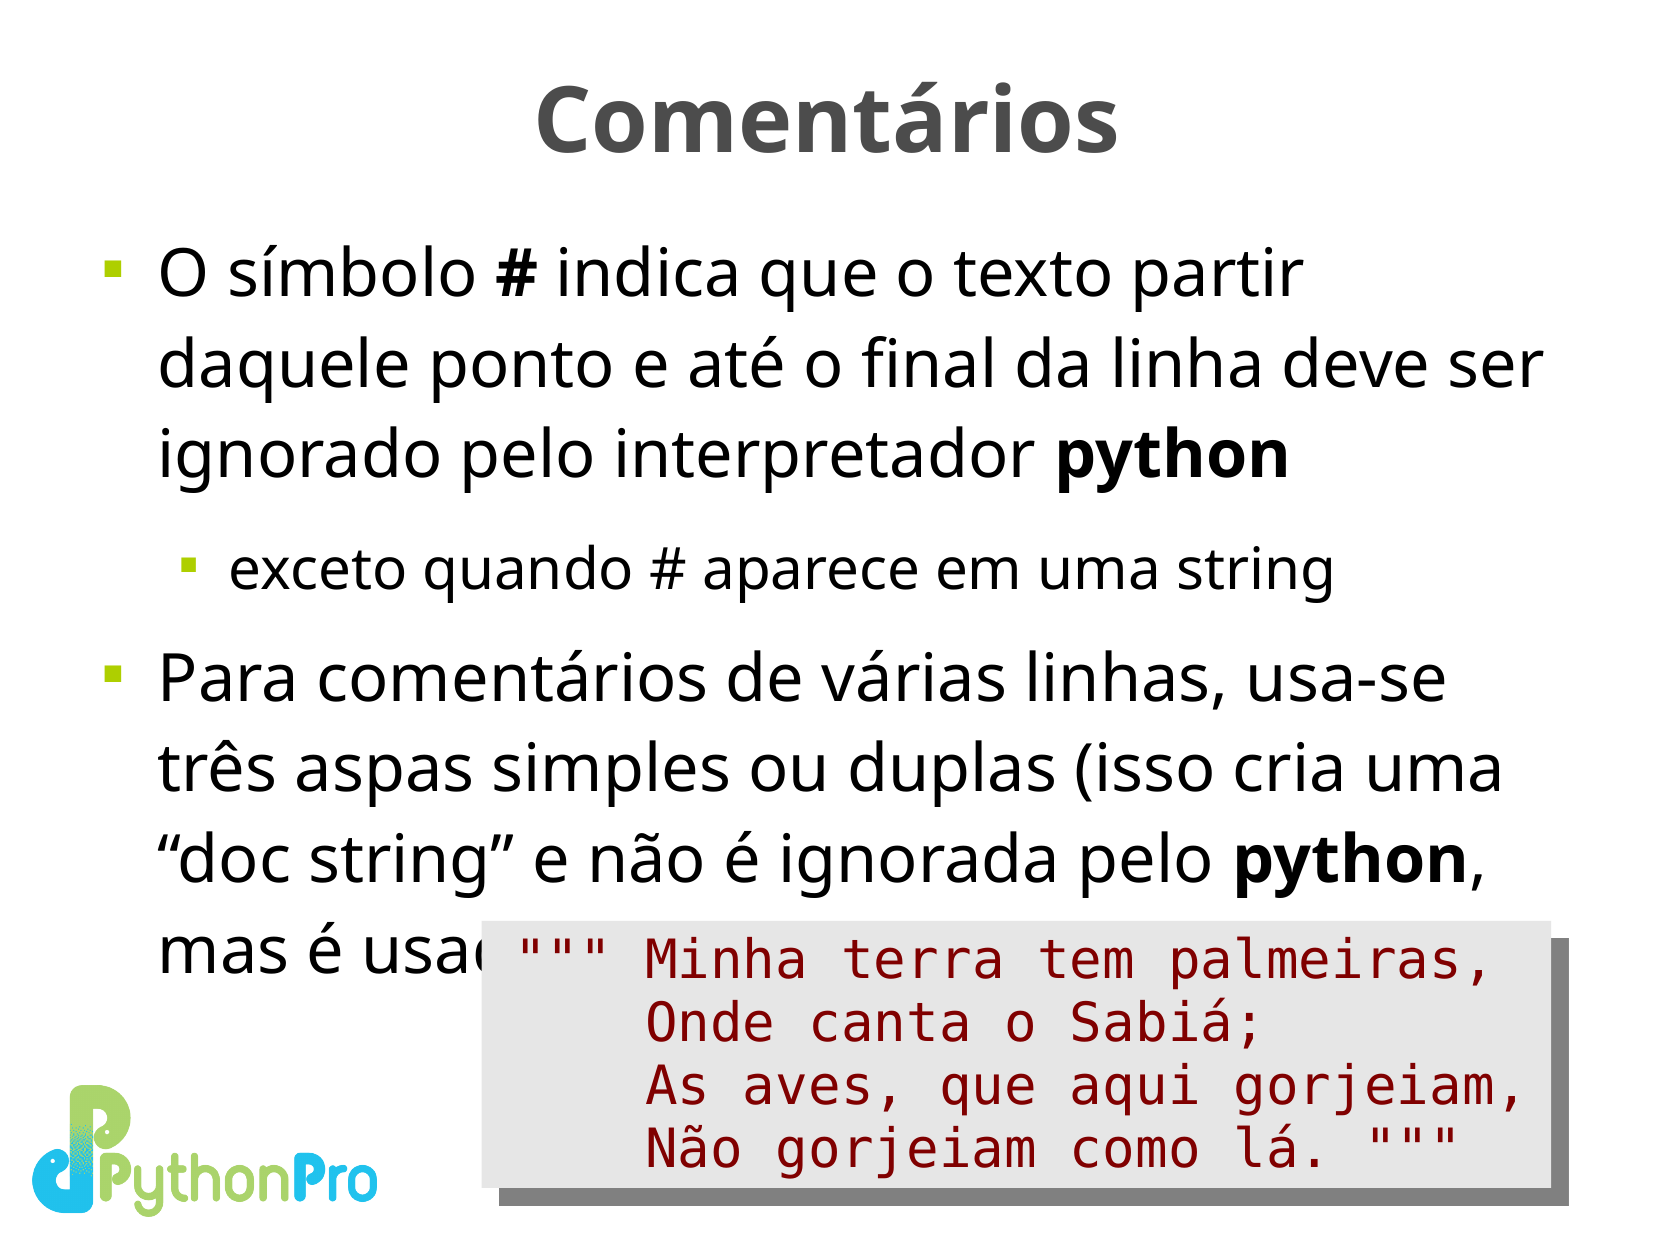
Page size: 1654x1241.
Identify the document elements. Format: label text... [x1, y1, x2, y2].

title Comentários [82, 13, 1571, 222]
picture [32, 1085, 377, 1217]
list O símbolo # indica que o texto partir daquele ponto e até o final da linha deve ser ignorado pelo interpretador python exceto quando # aparece em uma string Para comentários de várias linhas, usa-se três aspas simples ou duplas (isso cria uma “doc string” e não é ignorada pelo python, mas é usada para documentar) [86, 225, 1576, 1088]
text_box """ Minha terra tem palmeiras, Onde canta o Sabiá; As aves, que aqui gorjeiam, Não gorjeiam como lá. """ [481, 920, 1552, 1188]
